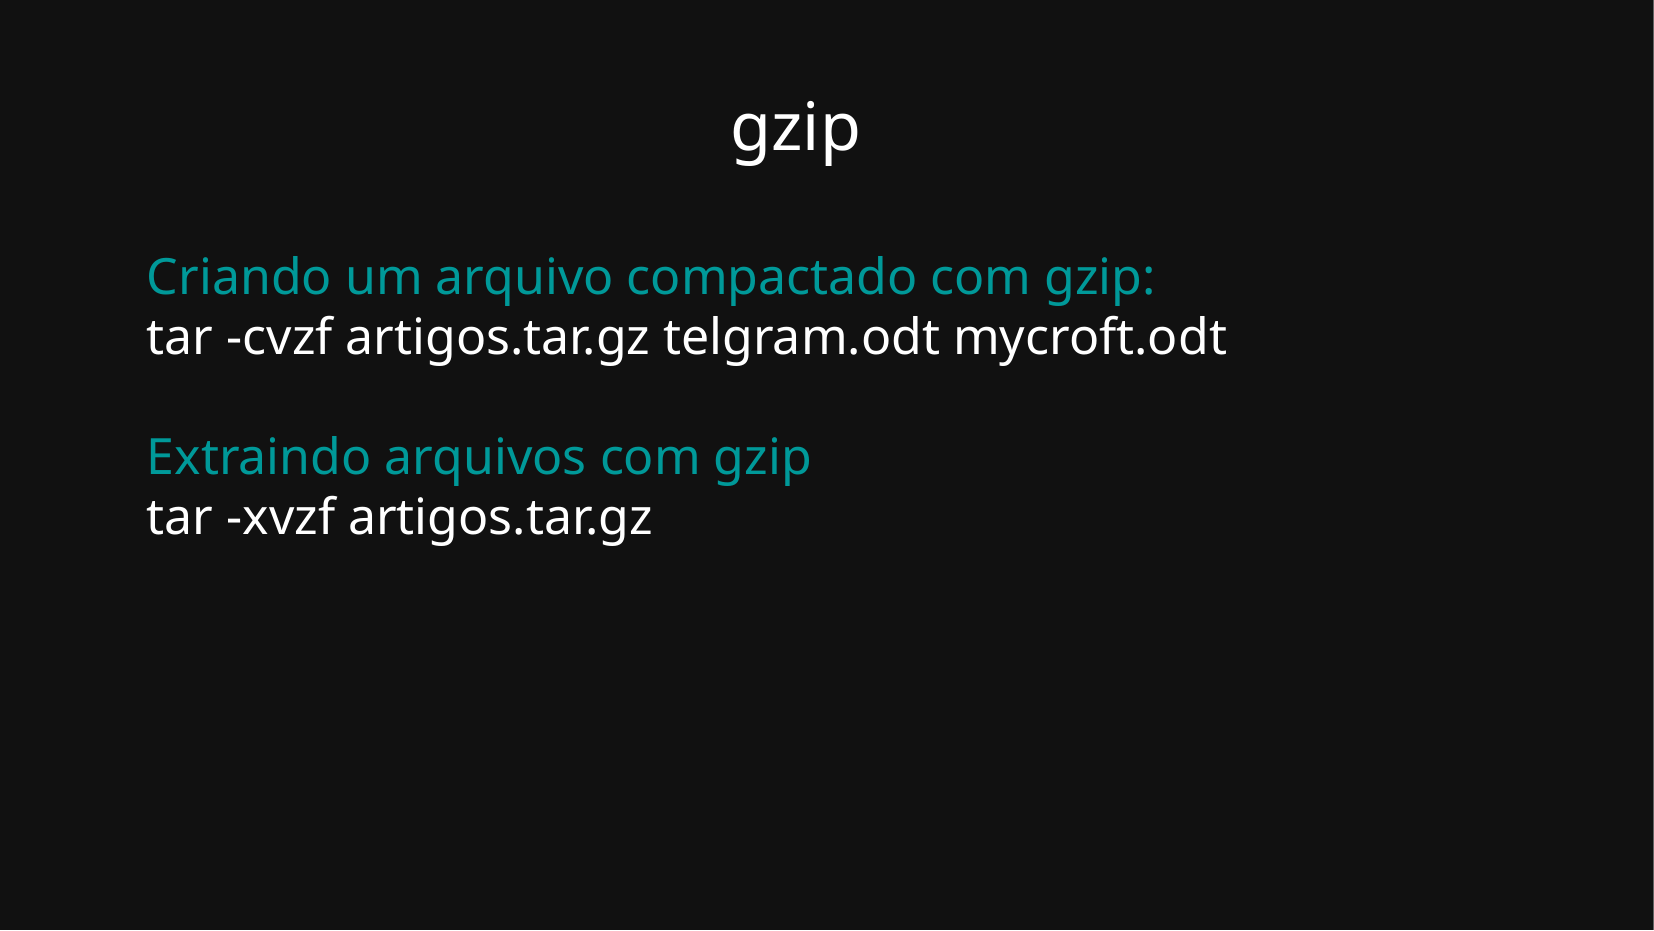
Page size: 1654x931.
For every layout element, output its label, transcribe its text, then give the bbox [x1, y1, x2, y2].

text_box Criando um arquivo compactado com gzip: tar -cvzf artigos.tar.gz telgram.odt mycroft.odt Extraindo arquivos com gzip tar -xvzf artigos.tar.gz [131, 229, 1561, 838]
text_box gzip [472, 76, 1120, 182]
